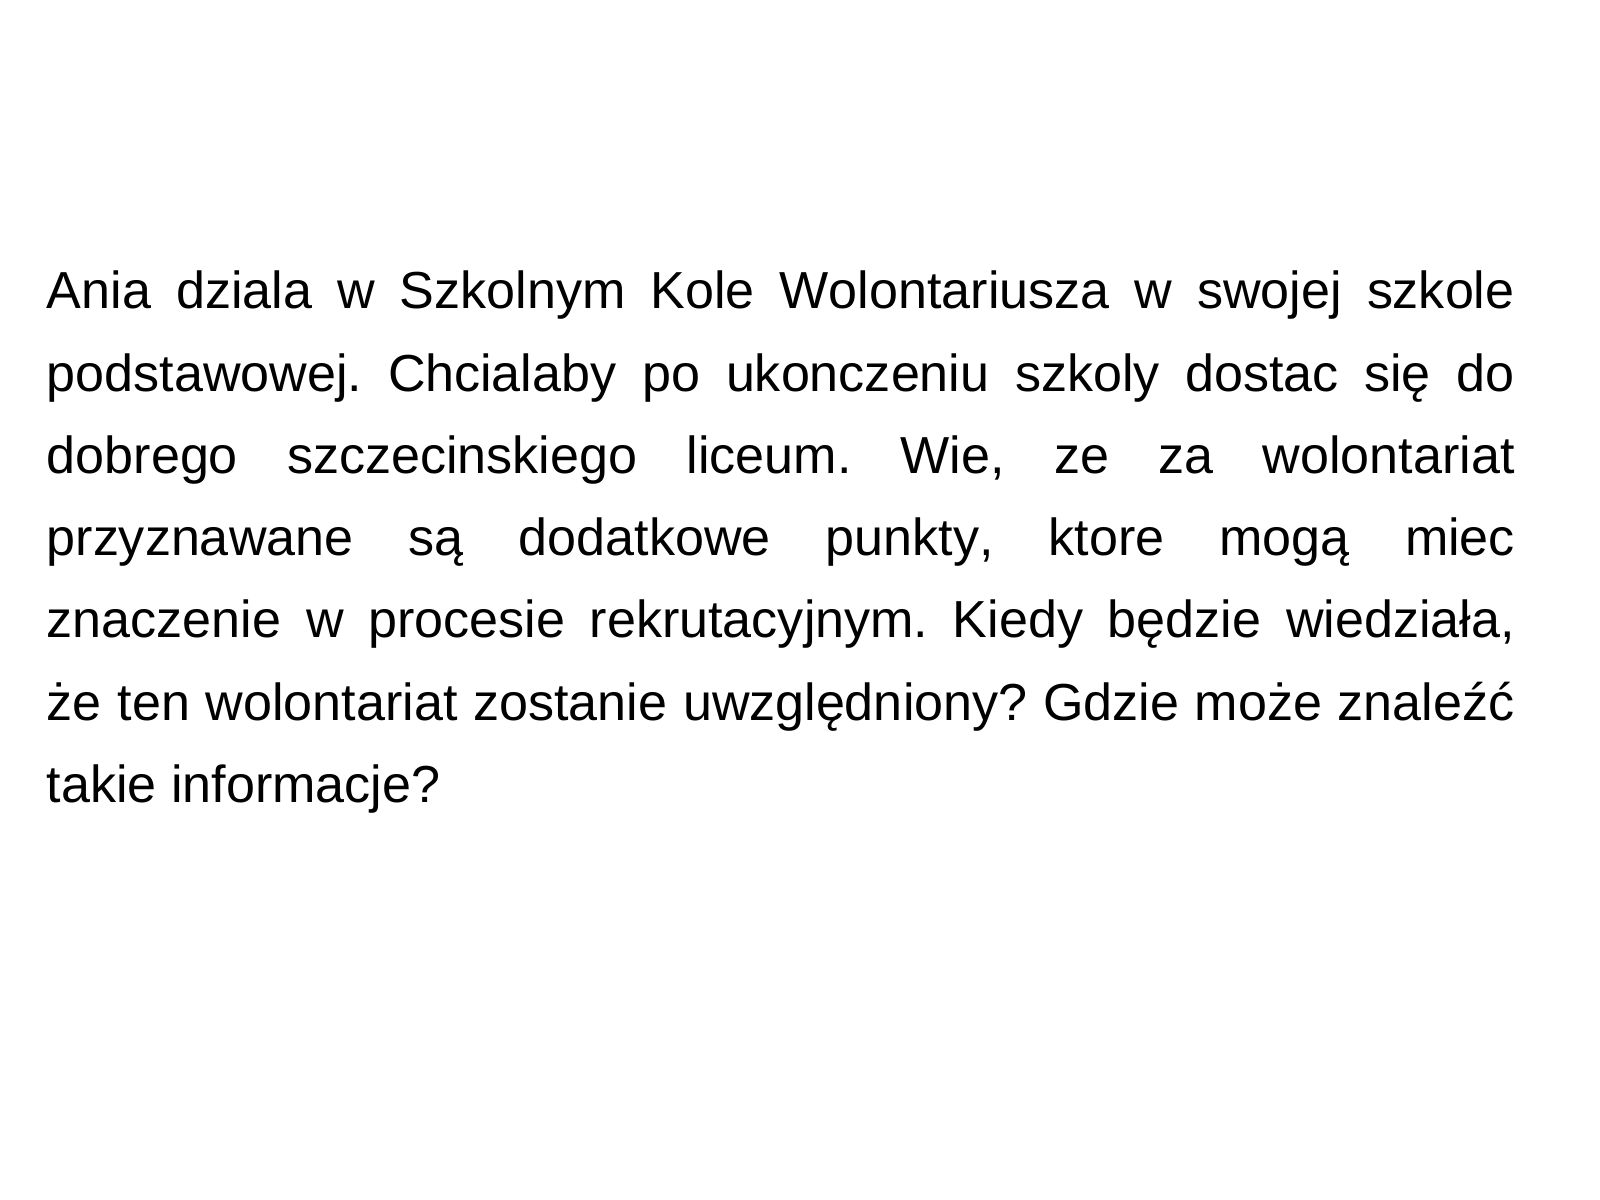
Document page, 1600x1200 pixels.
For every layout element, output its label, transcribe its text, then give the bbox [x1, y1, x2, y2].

text_box Ania dziala w Szkolnym Kole Wolontariusza w swojej szkole podstawowej. Chcialaby po ukonczeniu szkoly dostac się do dobrego szczecinskiego liceum. Wie, ze za wolontariat przyznawane są dodatkowe punkty, ktore mogą miec znaczenie w procesie rekrutacyjnym. Kiedy będzie wiedziała, że ten wolontariat zostanie uwzględniony? Gdzie może znaleźć takie informacje? [46, 236, 1516, 797]
